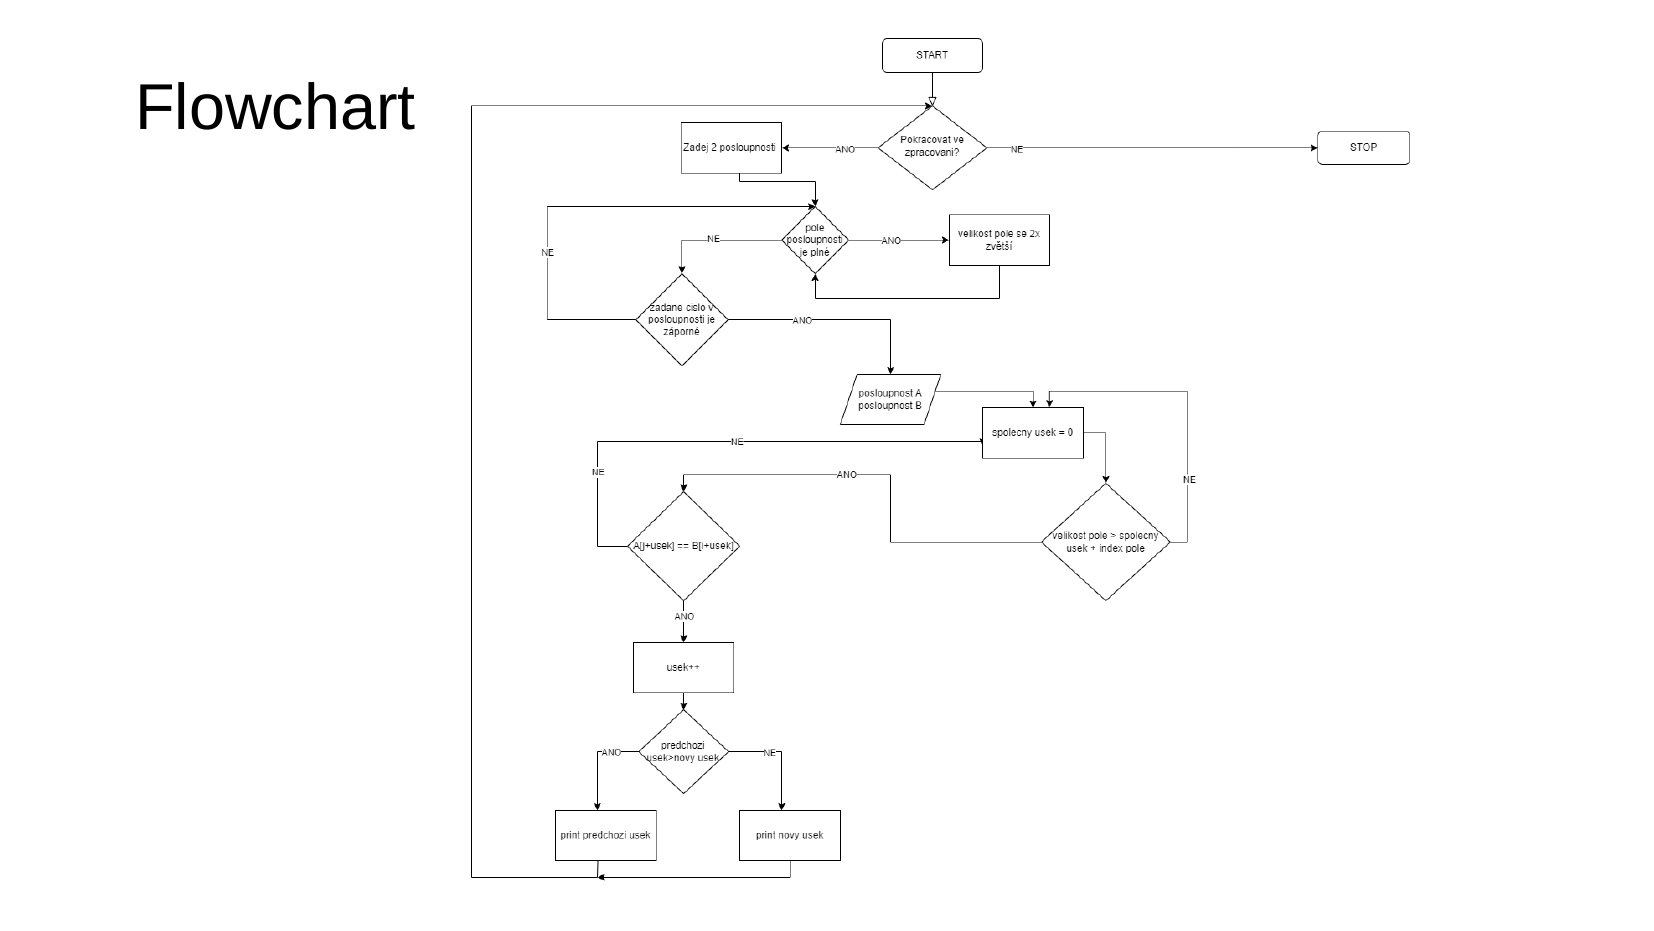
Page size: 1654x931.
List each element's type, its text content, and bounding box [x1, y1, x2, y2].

picture [465, 38, 1410, 885]
text_box Flowchart [0, 26, 852, 180]
